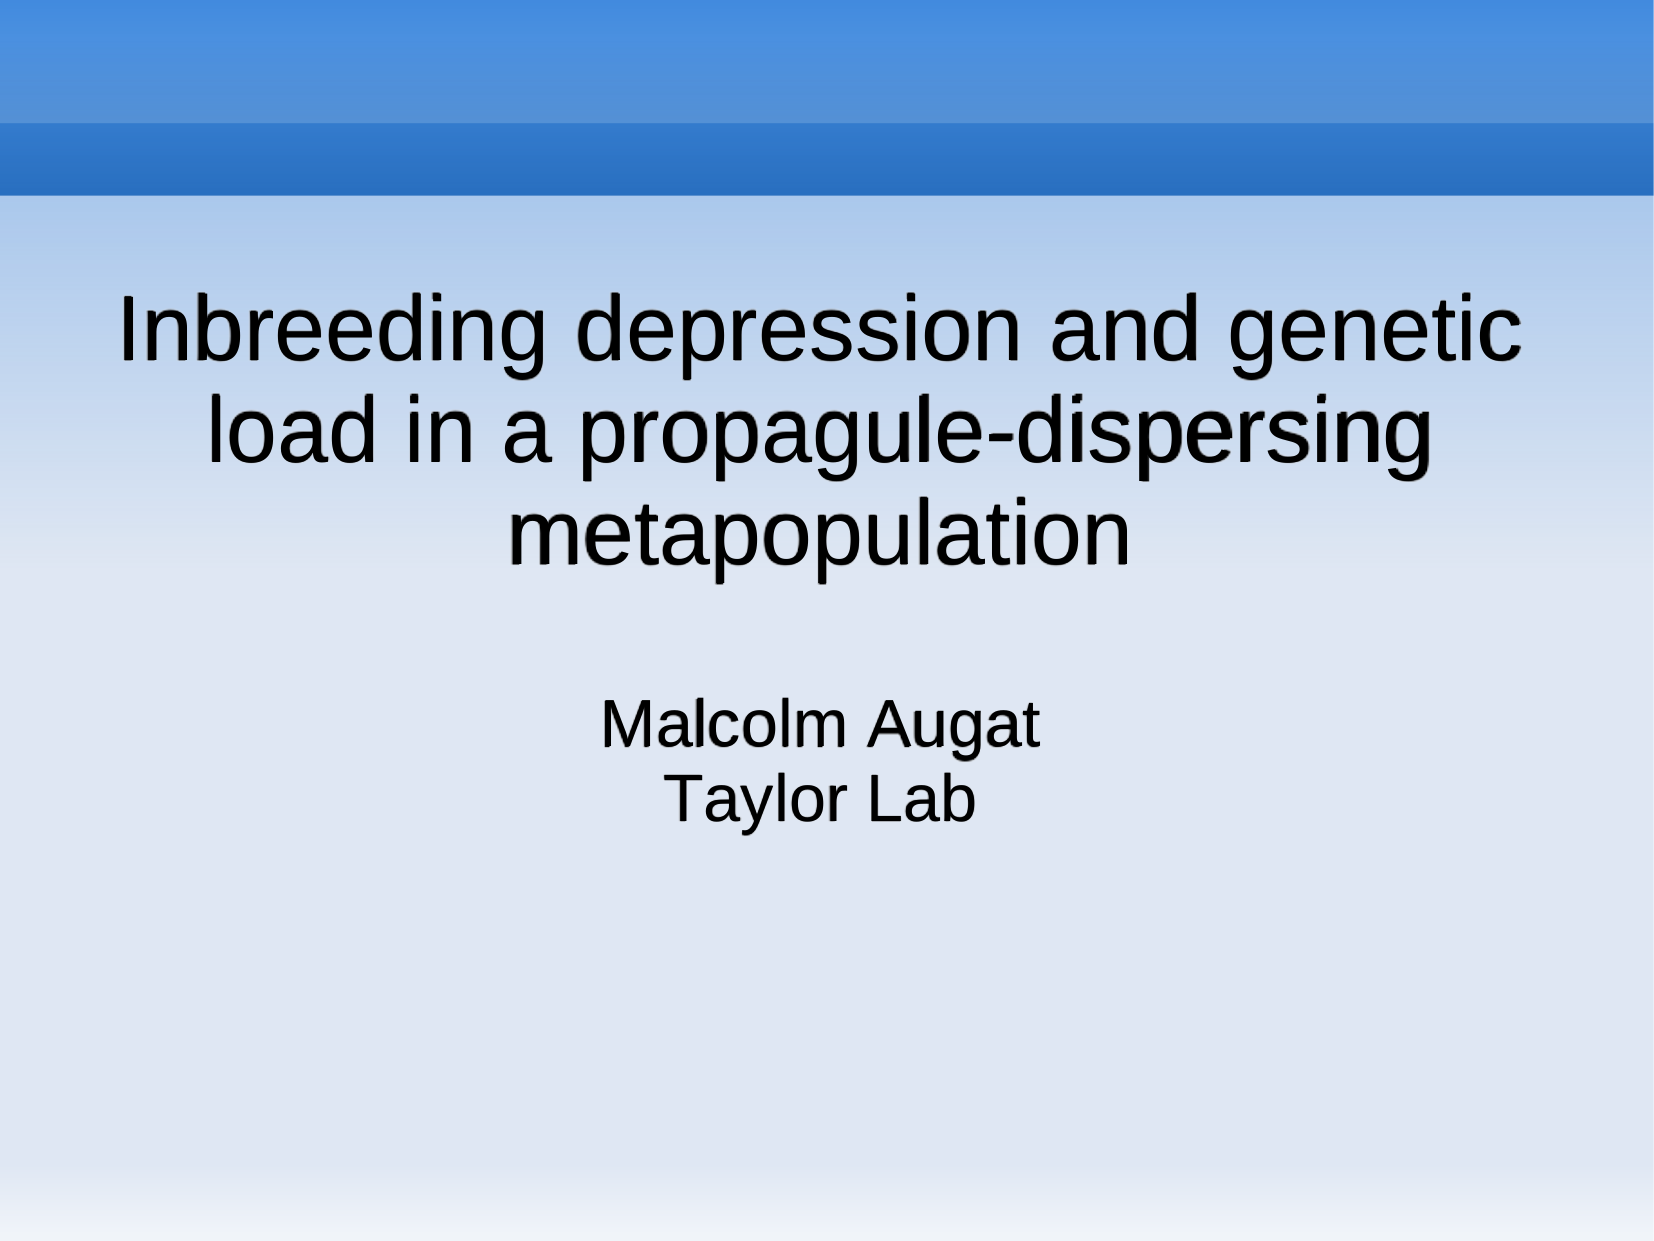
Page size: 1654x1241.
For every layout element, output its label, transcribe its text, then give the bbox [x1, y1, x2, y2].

text_box Inbreeding depression and genetic load in a propagule-dispersing metapopulation Malcolm Augat Taylor Lab [76, 7, 1565, 1102]
picture [0, 0, 1654, 1241]
